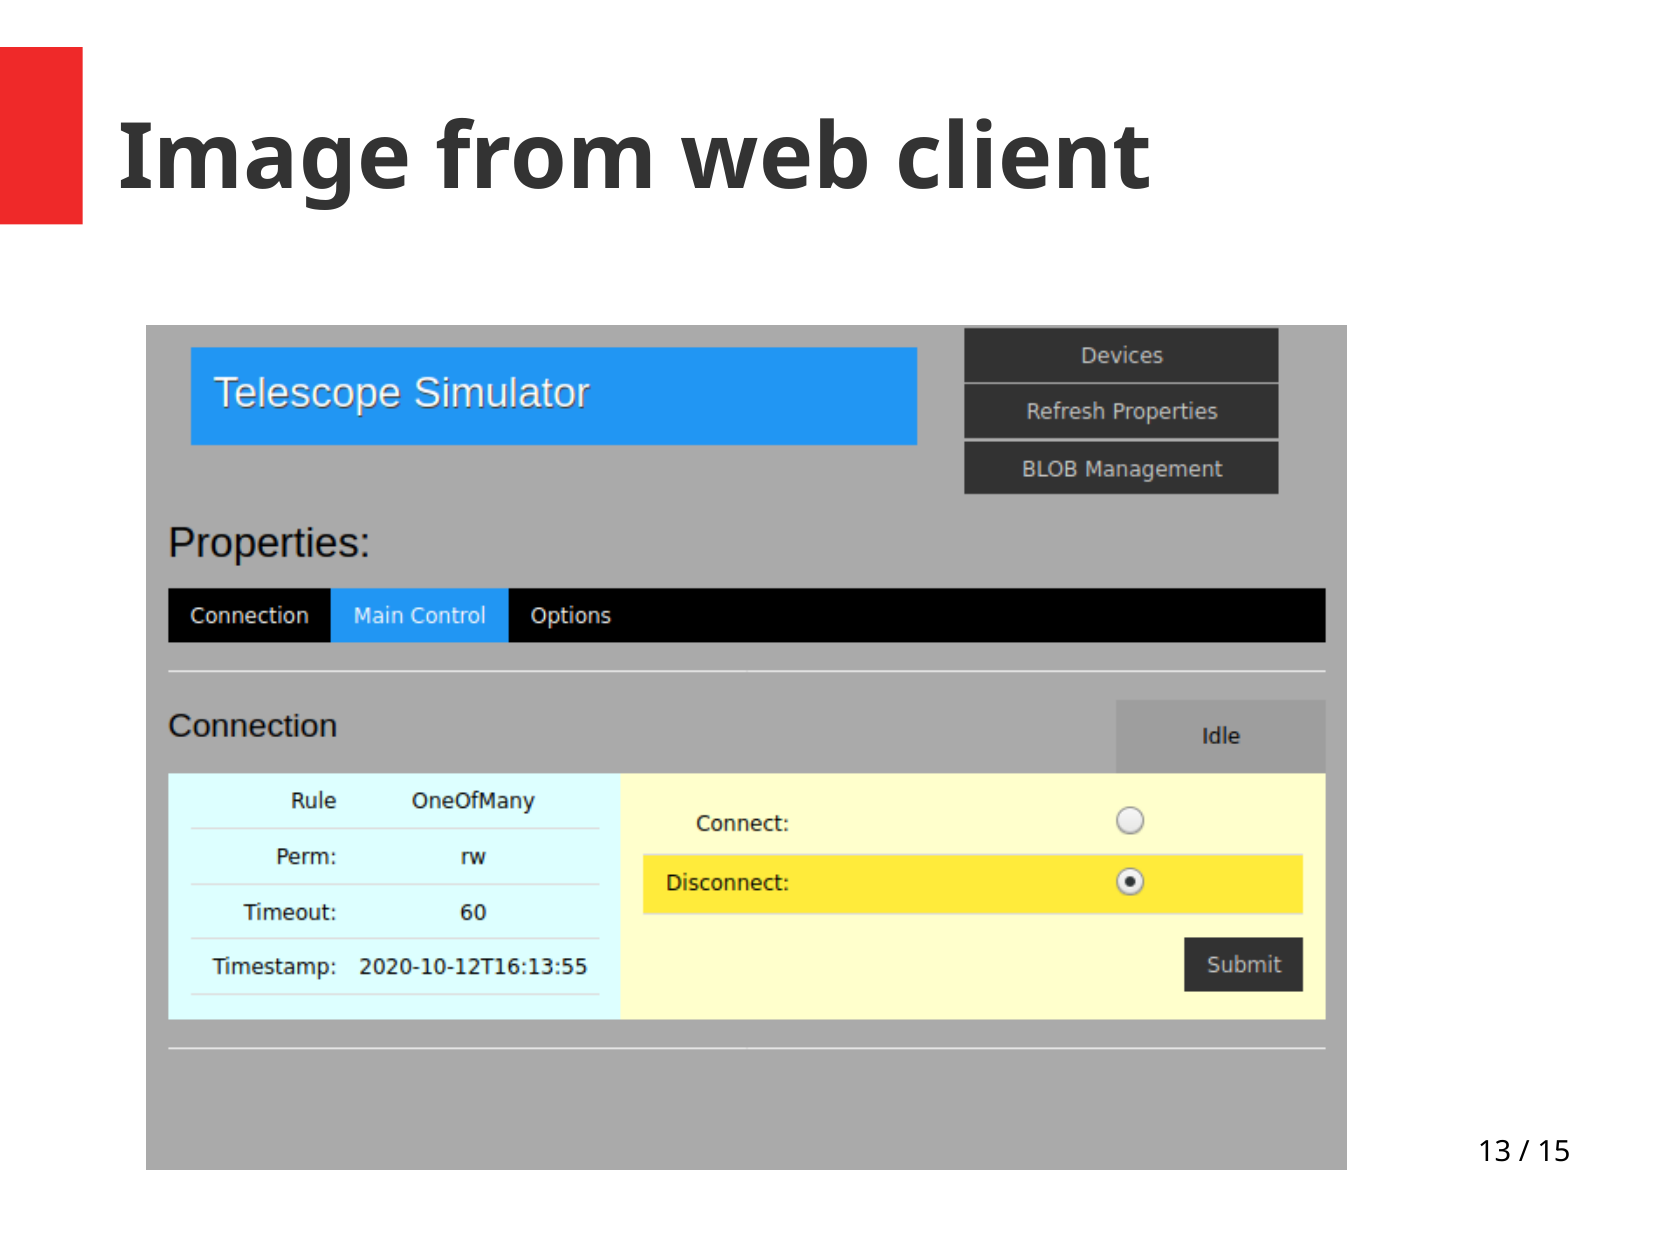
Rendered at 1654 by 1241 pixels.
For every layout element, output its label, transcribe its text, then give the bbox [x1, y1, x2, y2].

picture [146, 325, 1347, 1170]
title Image from web client [118, 49, 1571, 257]
